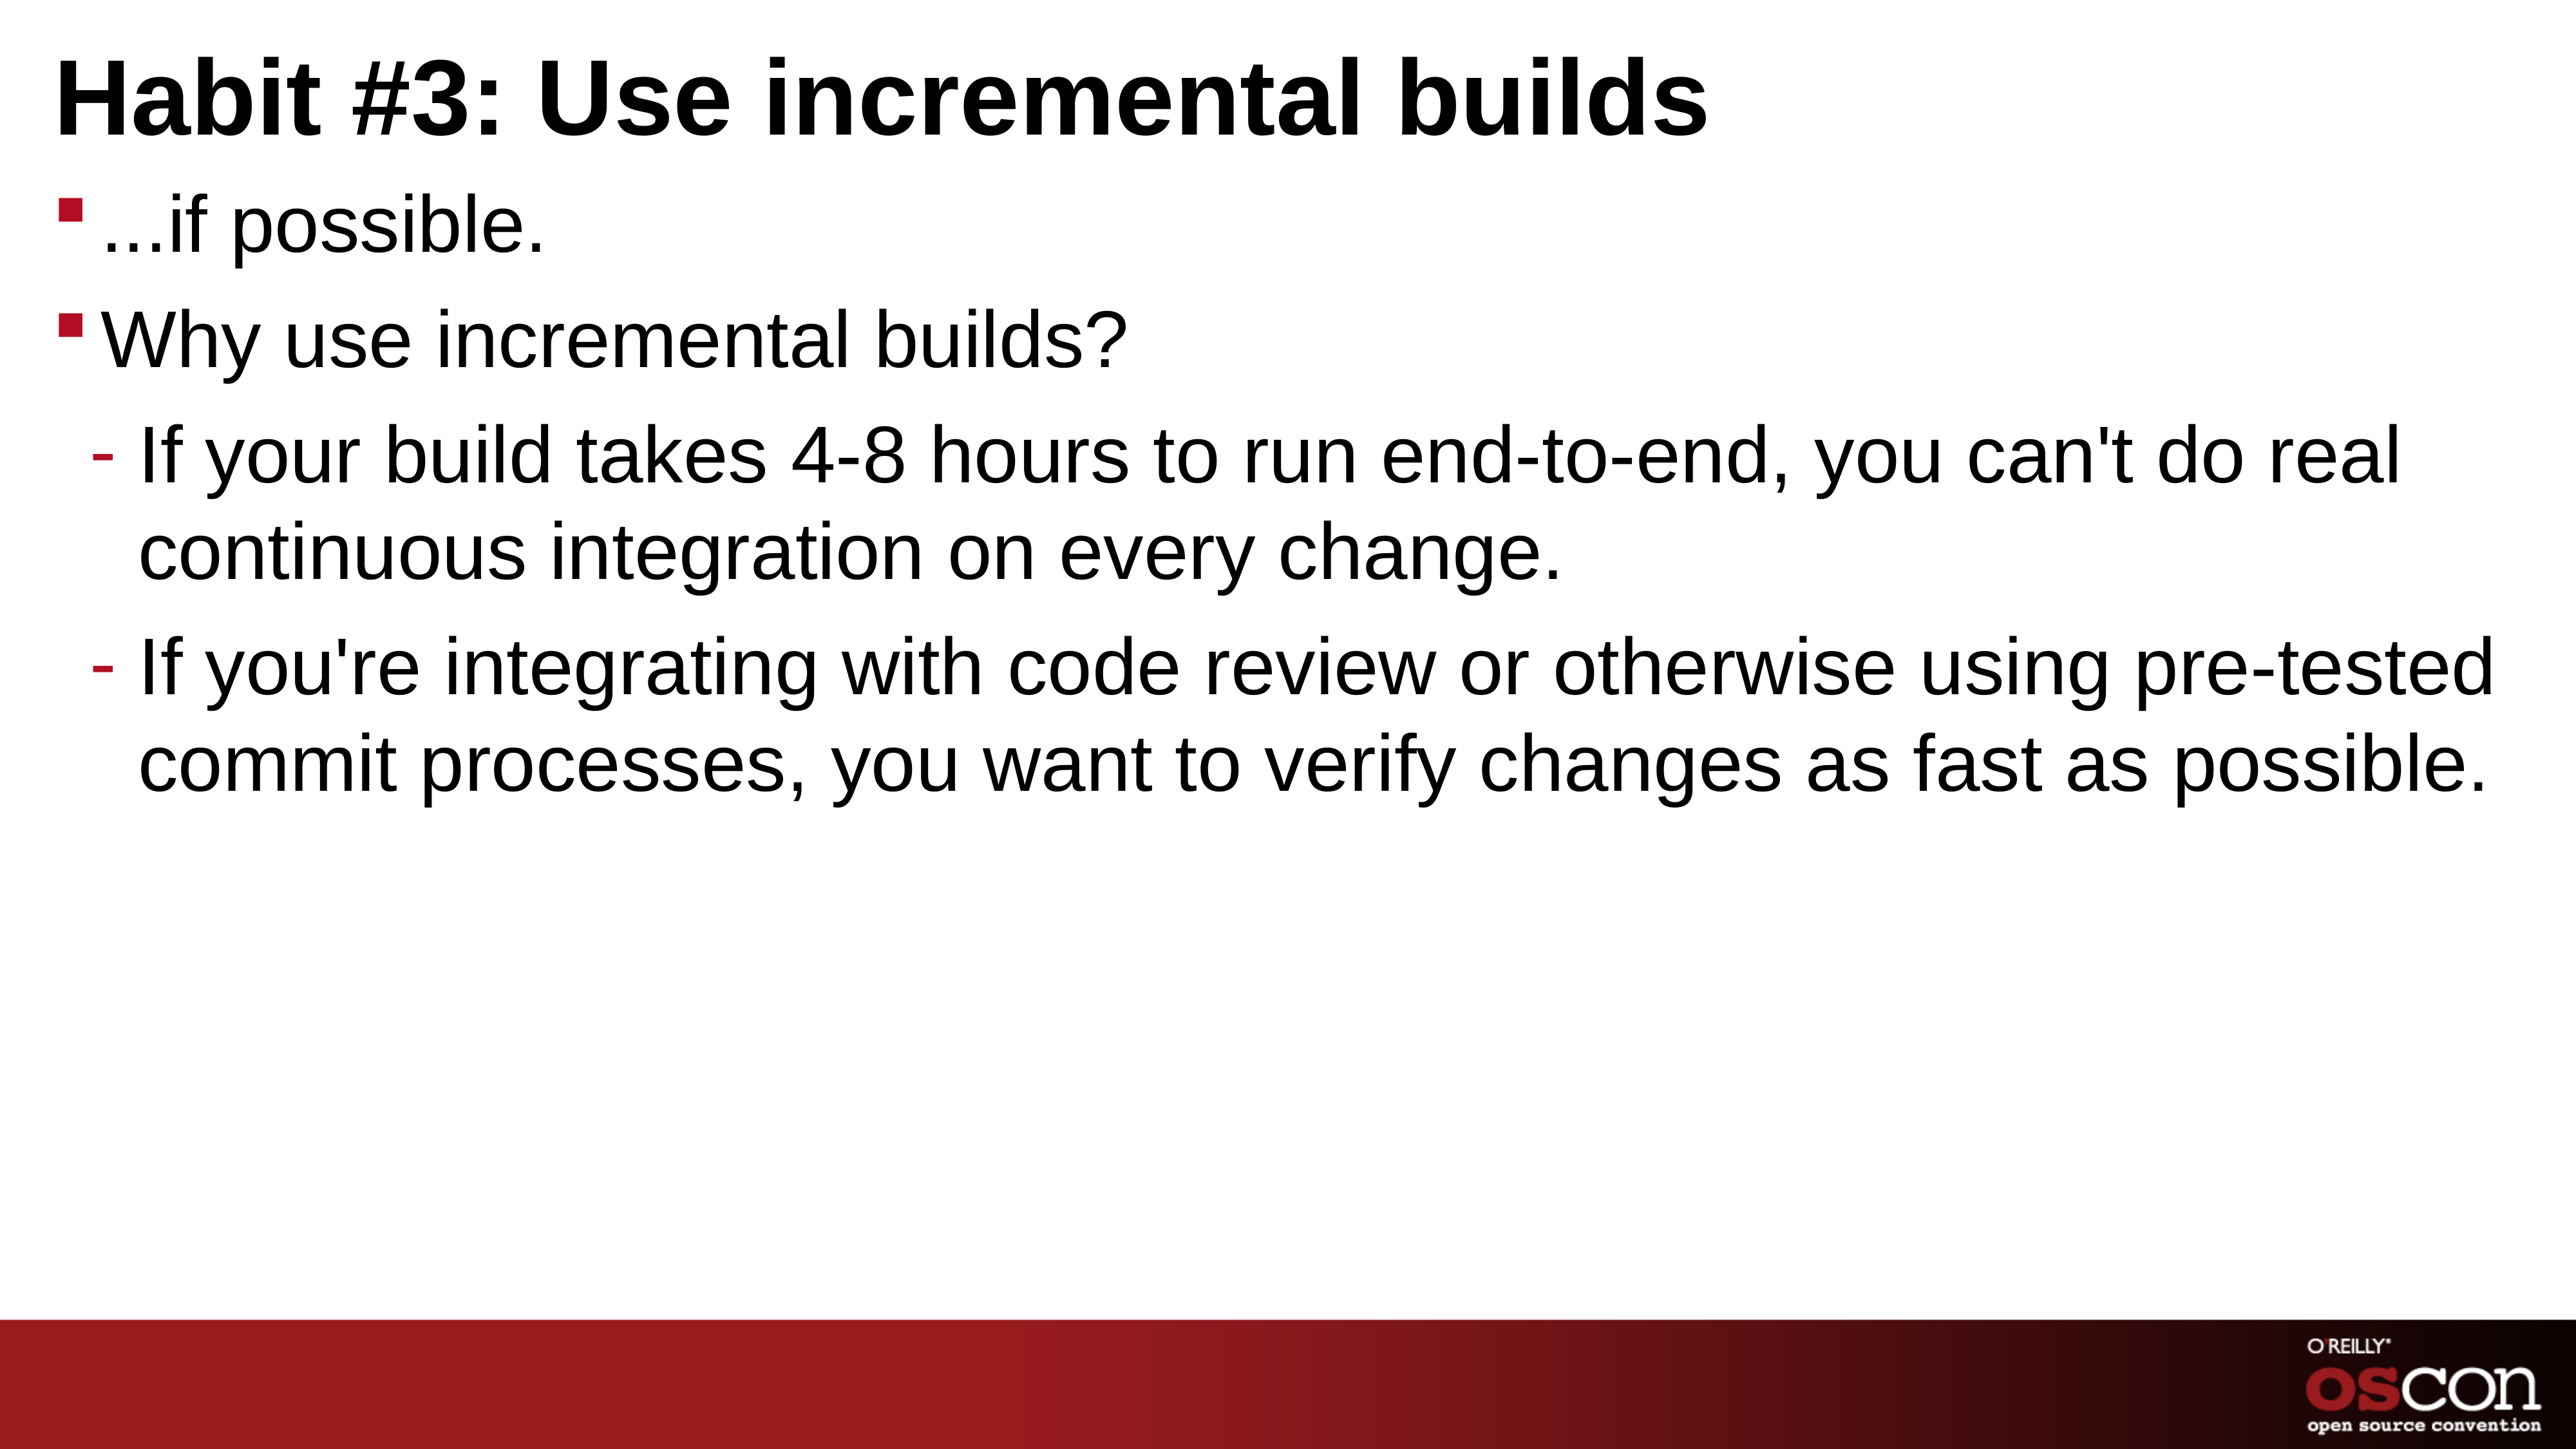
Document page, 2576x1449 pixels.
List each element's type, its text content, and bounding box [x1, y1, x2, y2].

title Habit #3: Use incremental builds [48, 17, 2514, 167]
list ...if possible. Why use incremental builds? If your build takes 4-8 hours to run end-to-end, you can't do real continuous integration on every change. If you're integrating with code review or otherwise using pre-tested commit processes, you want to verify changes as fast as possible. [46, 166, 2512, 1449]
picture [0, 0, 2576, 1449]
